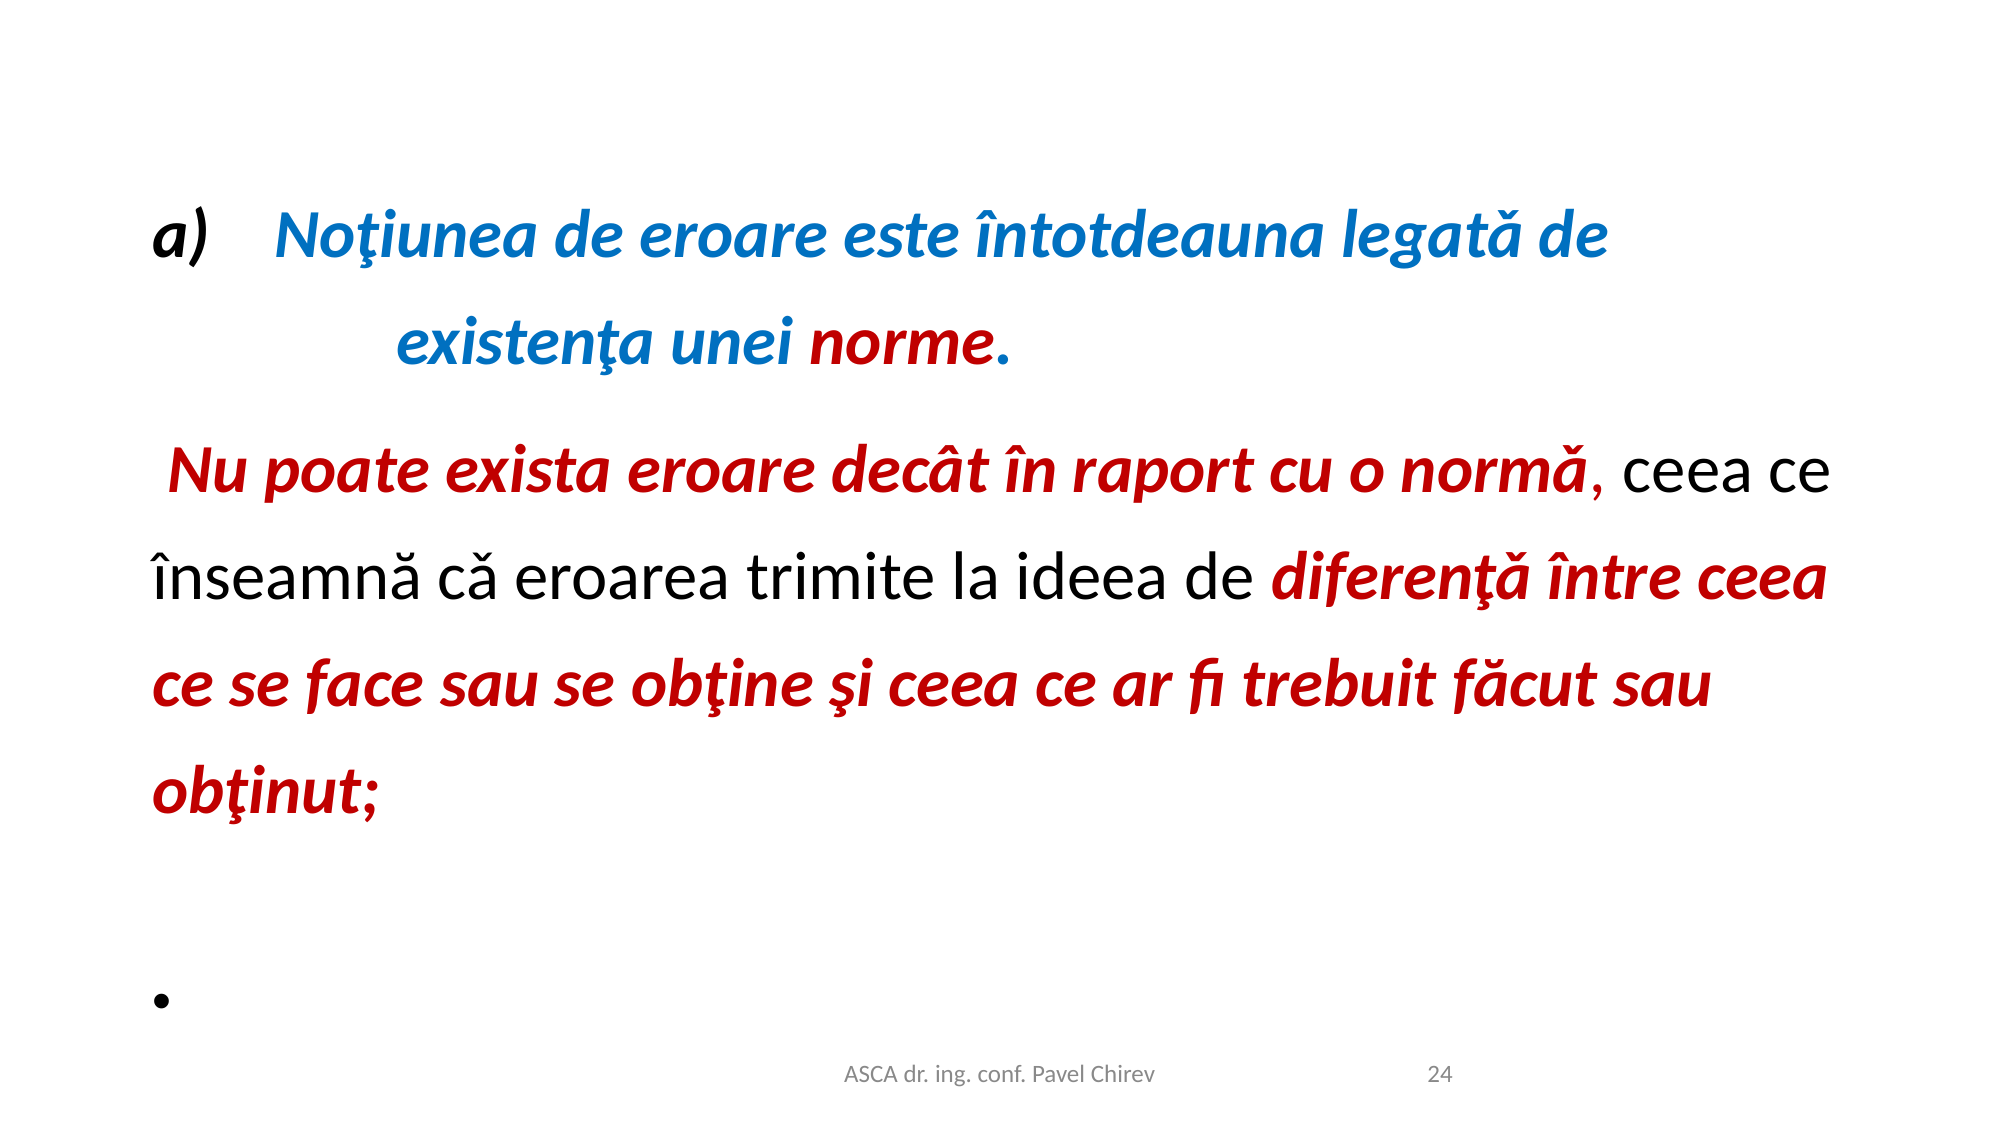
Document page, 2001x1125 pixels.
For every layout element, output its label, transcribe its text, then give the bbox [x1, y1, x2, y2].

text_box ASCA dr. ing. conf. Pavel Chirev [662, 1042, 1338, 1103]
list Noţiunea de eroare este întotdeauna legatǎ de existenţa unei norme. Nu poate exista eroare decât în raport cu o normǎ, ceea ce înseamnă cǎ eroarea trimite la ideea de diferenţǎ între ceea ce se face sau se obţine şi ceea ce ar fi trebuit făcut sau obţinut; [137, 156, 1898, 1014]
text_box [1412, 1042, 1863, 1103]
